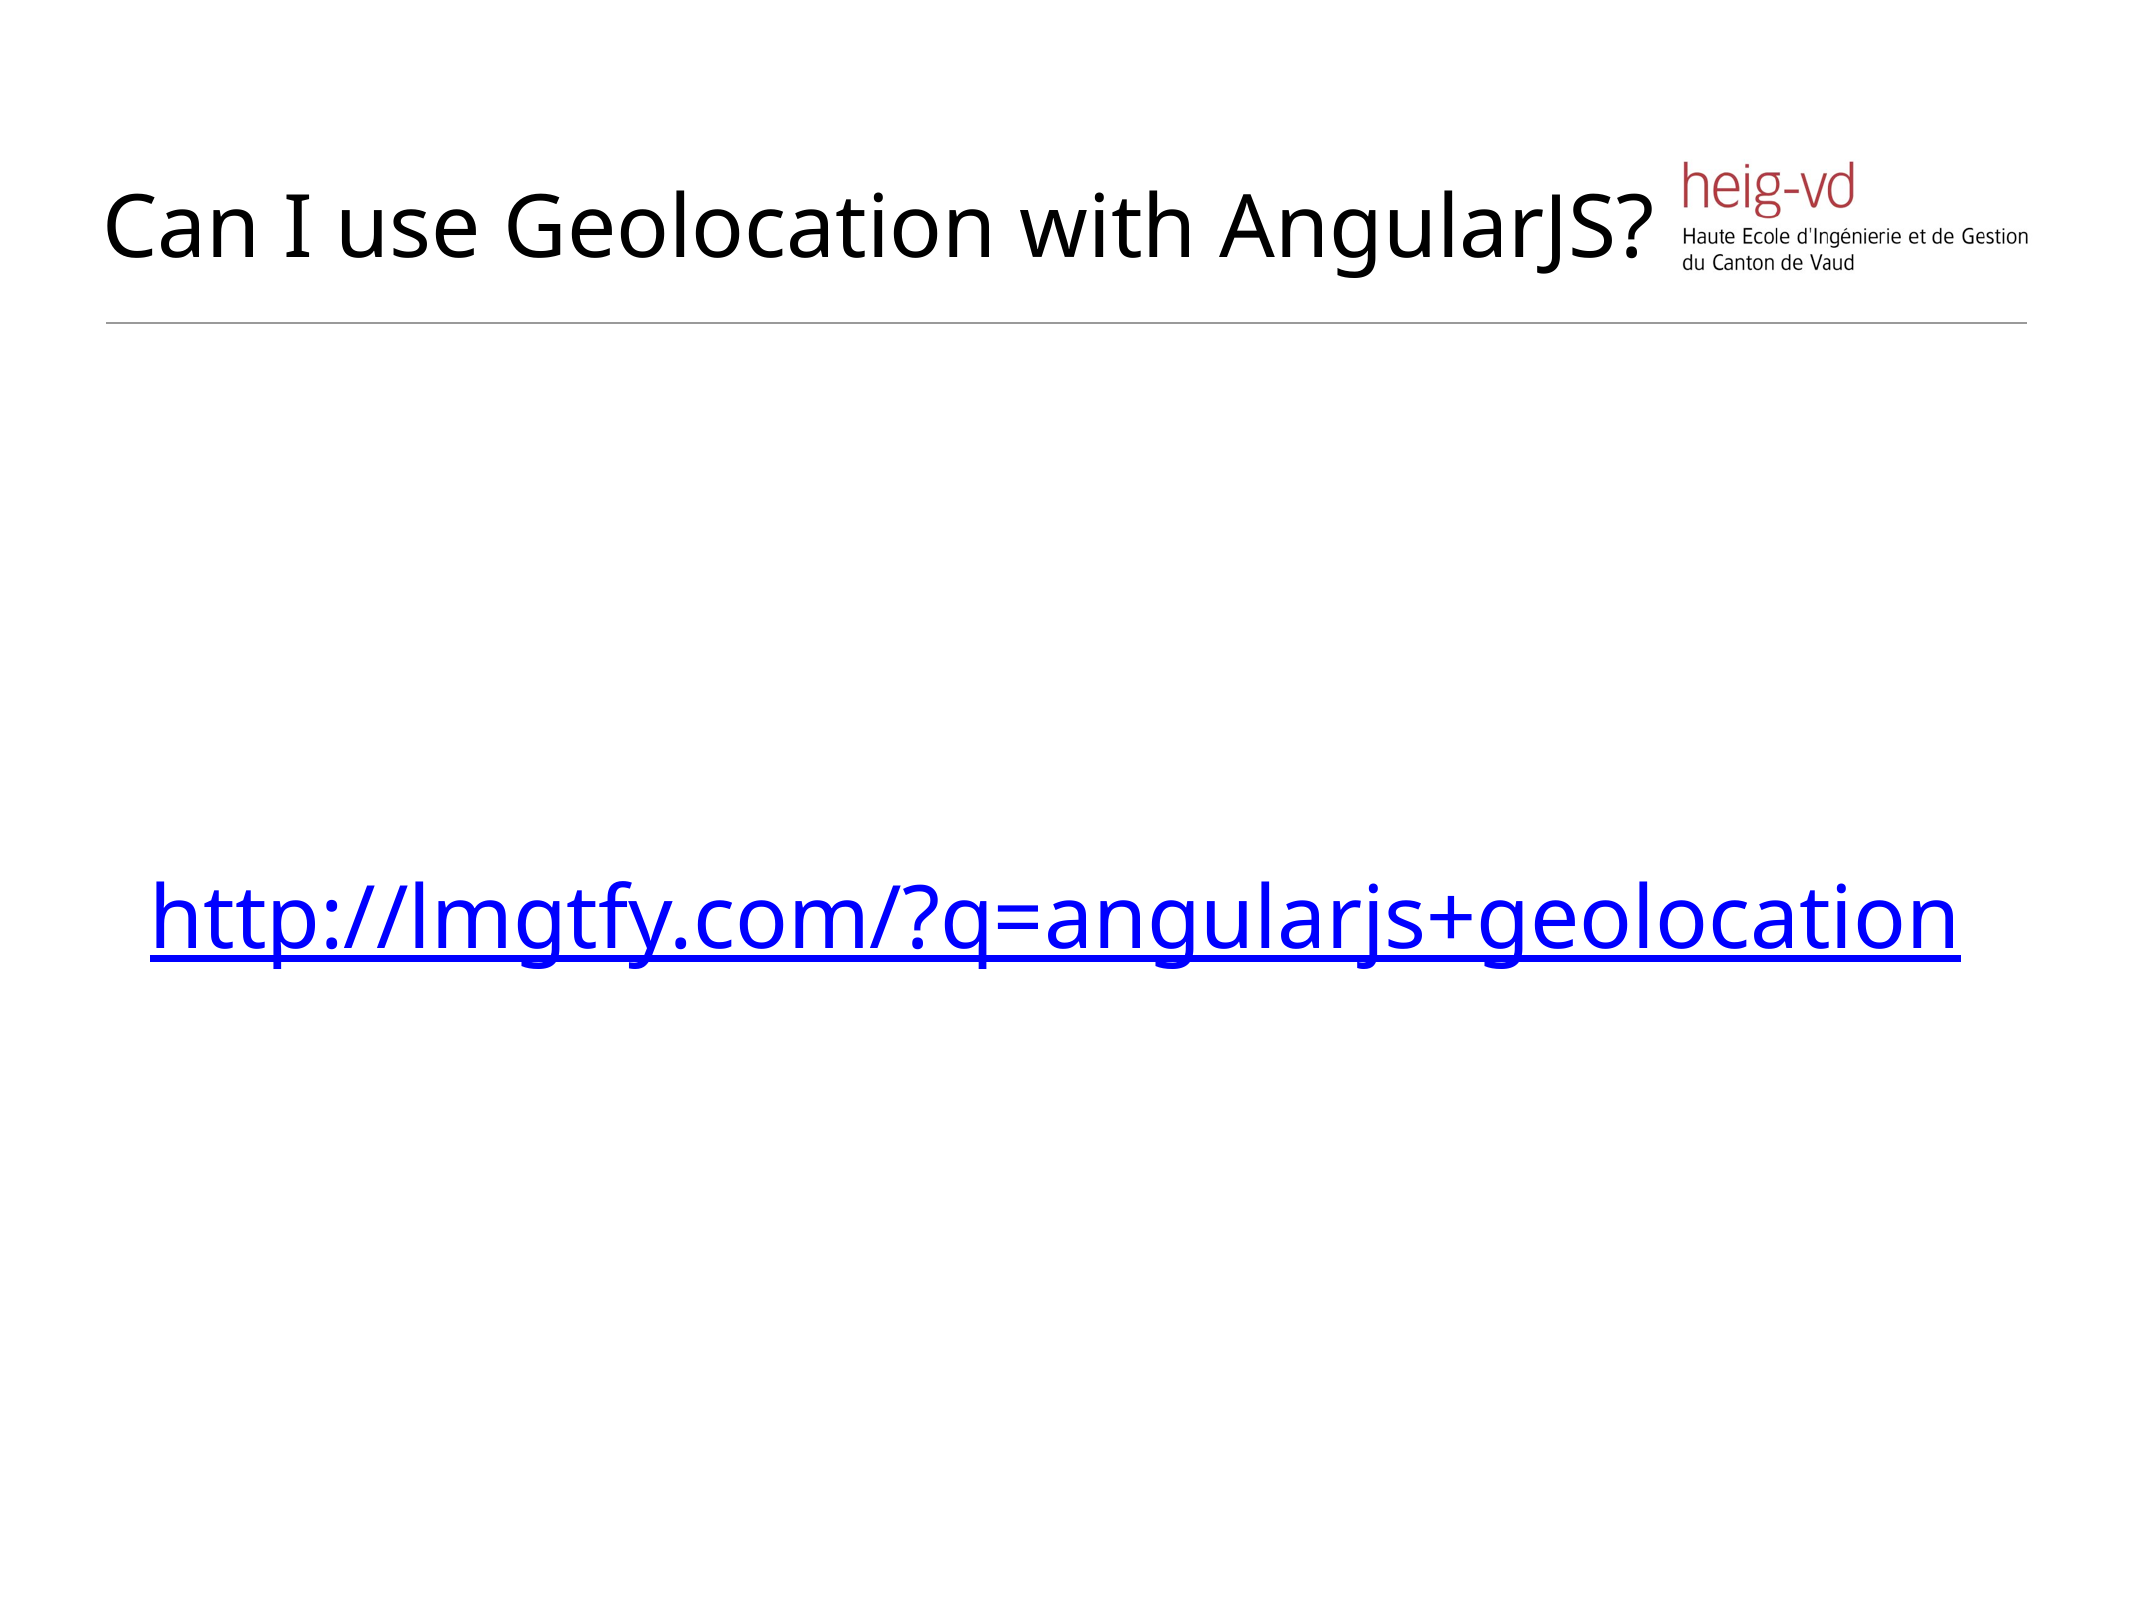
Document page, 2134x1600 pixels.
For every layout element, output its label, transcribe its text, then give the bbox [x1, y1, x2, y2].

title Can I use Geolocation with AngularJS? [93, 54, 2040, 284]
text_box http://lmgtfy.com/?q=angularjs+geolocation [141, 852, 1992, 989]
